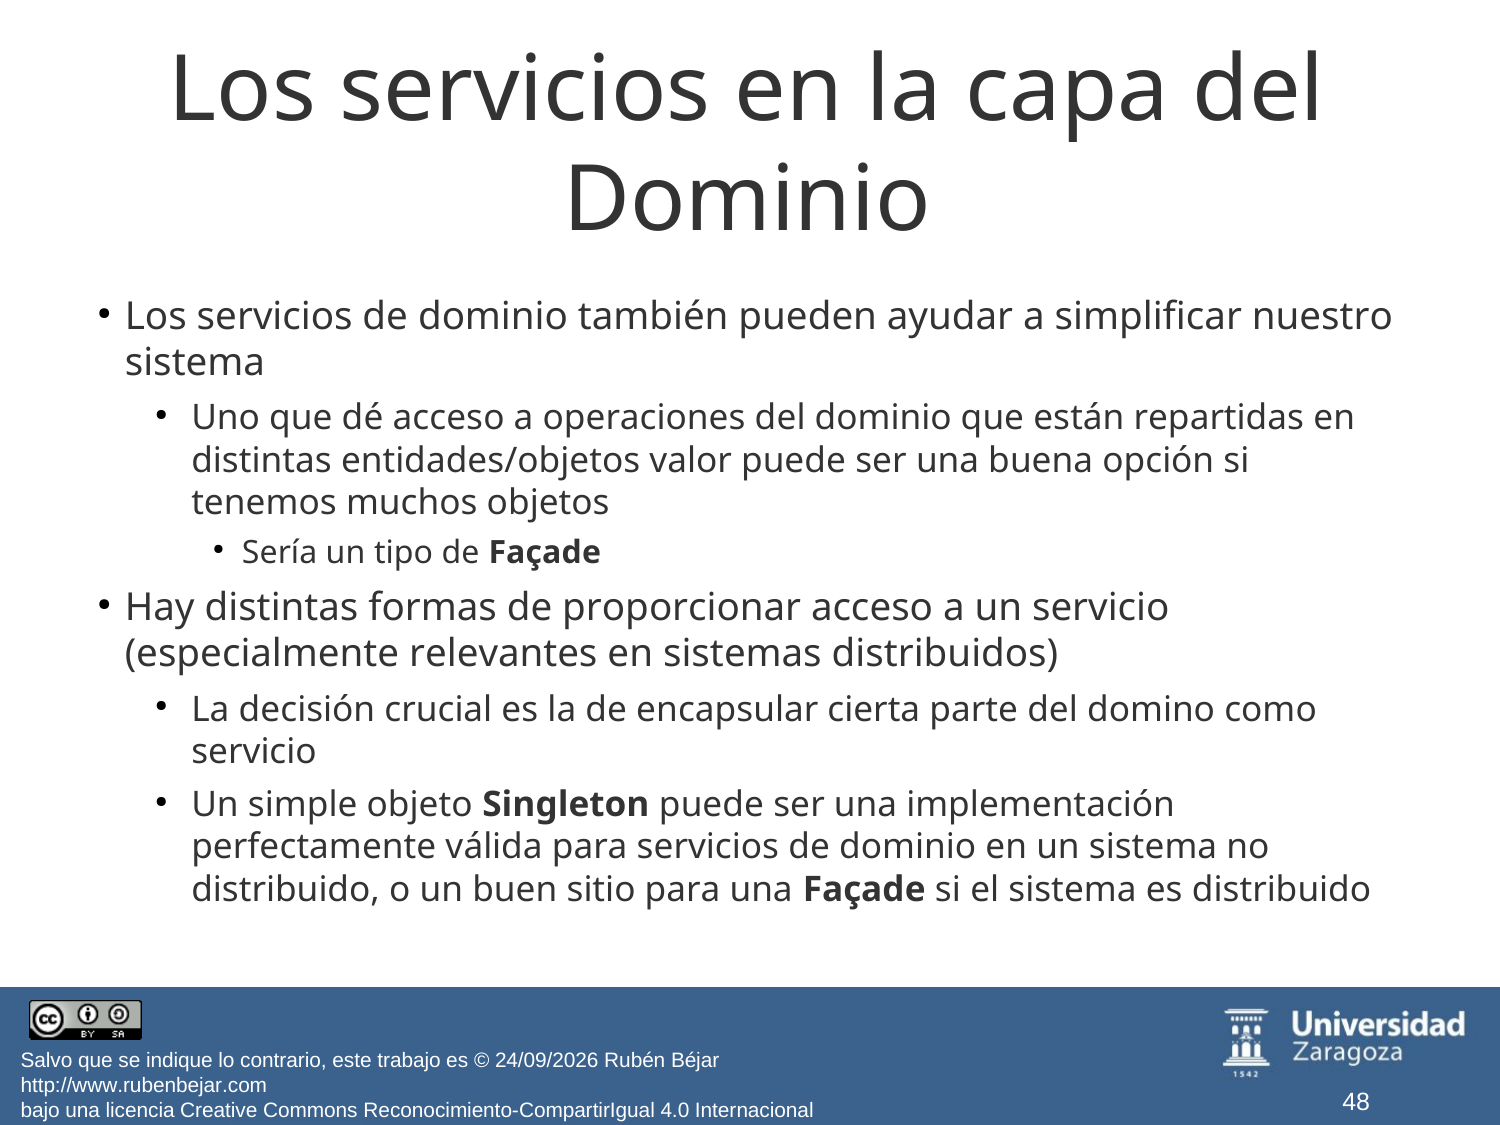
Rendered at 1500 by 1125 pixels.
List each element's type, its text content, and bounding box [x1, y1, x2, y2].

picture [0, 987, 1500, 1125]
title Los servicios en la capa del Dominio [74, 21, 1420, 257]
list Los servicios de dominio también pueden ayudar a simplificar nuestro sistema Uno que dé acceso a operaciones del dominio que están repartidas en distintas entidades/objetos valor puede ser una buena opción si tenemos muchos objetos Sería un tipo de Façade Hay distintas formas de proporcionar acceso a un servicio (especialmente relevantes en sistemas distribuidos) La decisión crucial es la de encapsular cierta parte del domino como servicio Un simple objeto Singleton puede ser una implementación perfectamente válida para servicios de dominio en un sistema no distribuido, o un buen sitio para una Façade si el sistema es distribuido [82, 283, 1418, 957]
